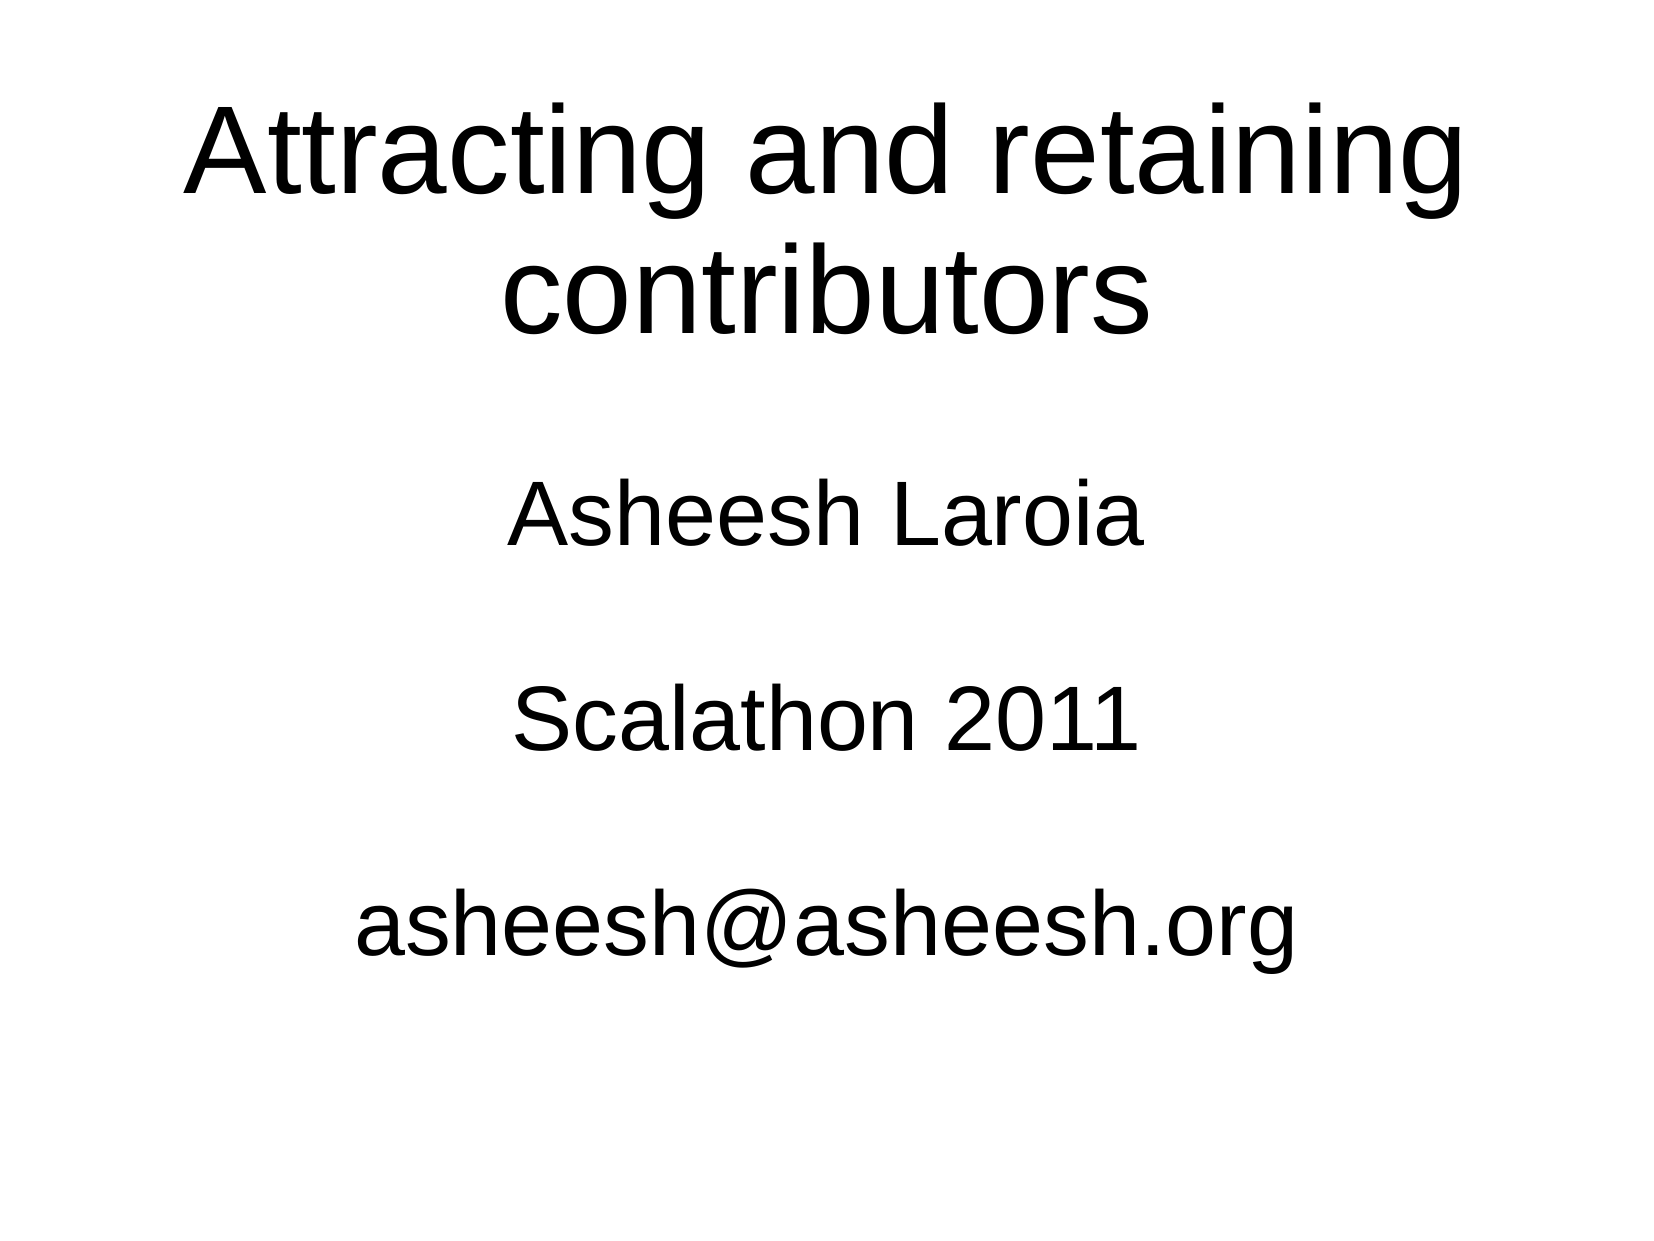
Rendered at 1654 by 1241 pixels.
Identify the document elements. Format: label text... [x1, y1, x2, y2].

subtitle Attracting and retaining contributors Asheesh Laroia Scalathon 2011 asheesh@asheesh.org [82, 56, 1571, 1102]
